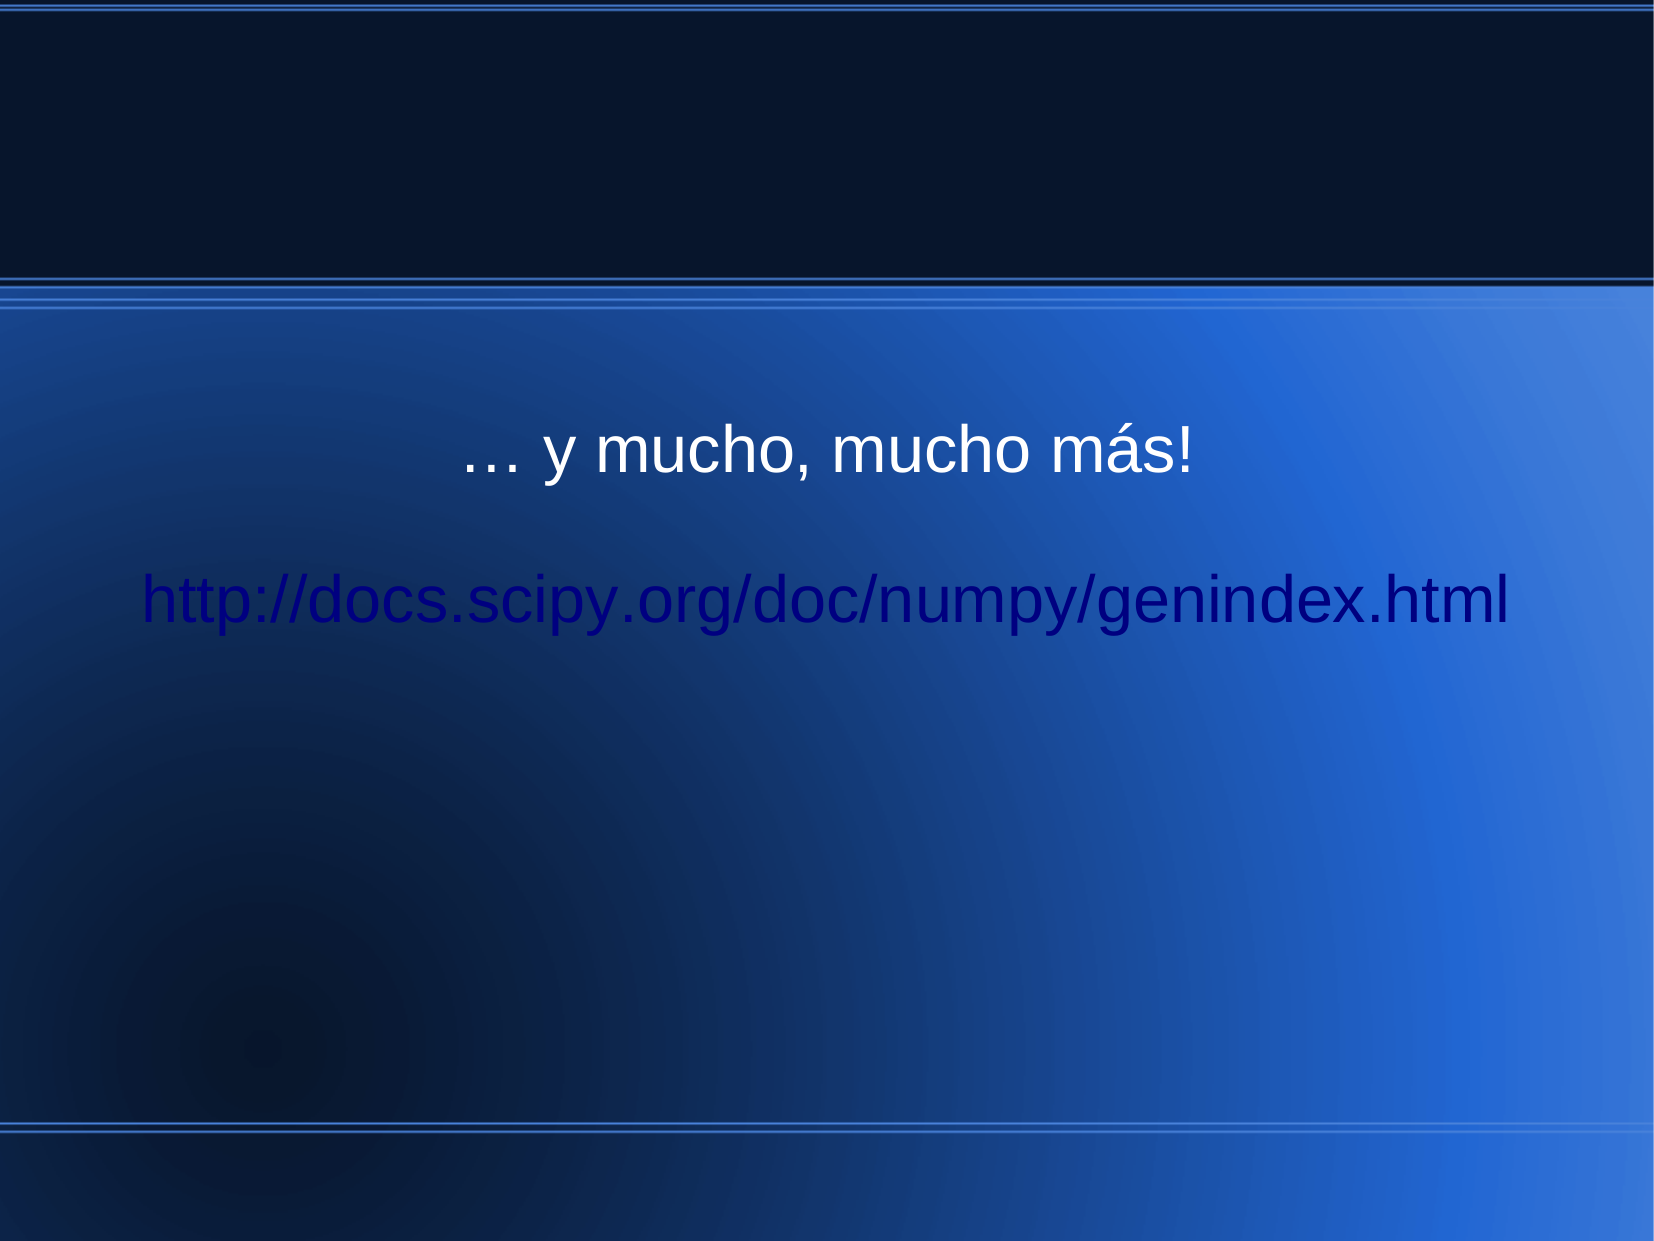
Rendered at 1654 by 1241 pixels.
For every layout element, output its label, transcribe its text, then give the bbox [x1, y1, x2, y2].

picture [0, 0, 1654, 1241]
subtitle … y mucho, mucho más! http://docs.scipy.org/doc/numpy/genindex.html [82, 49, 1571, 1075]
